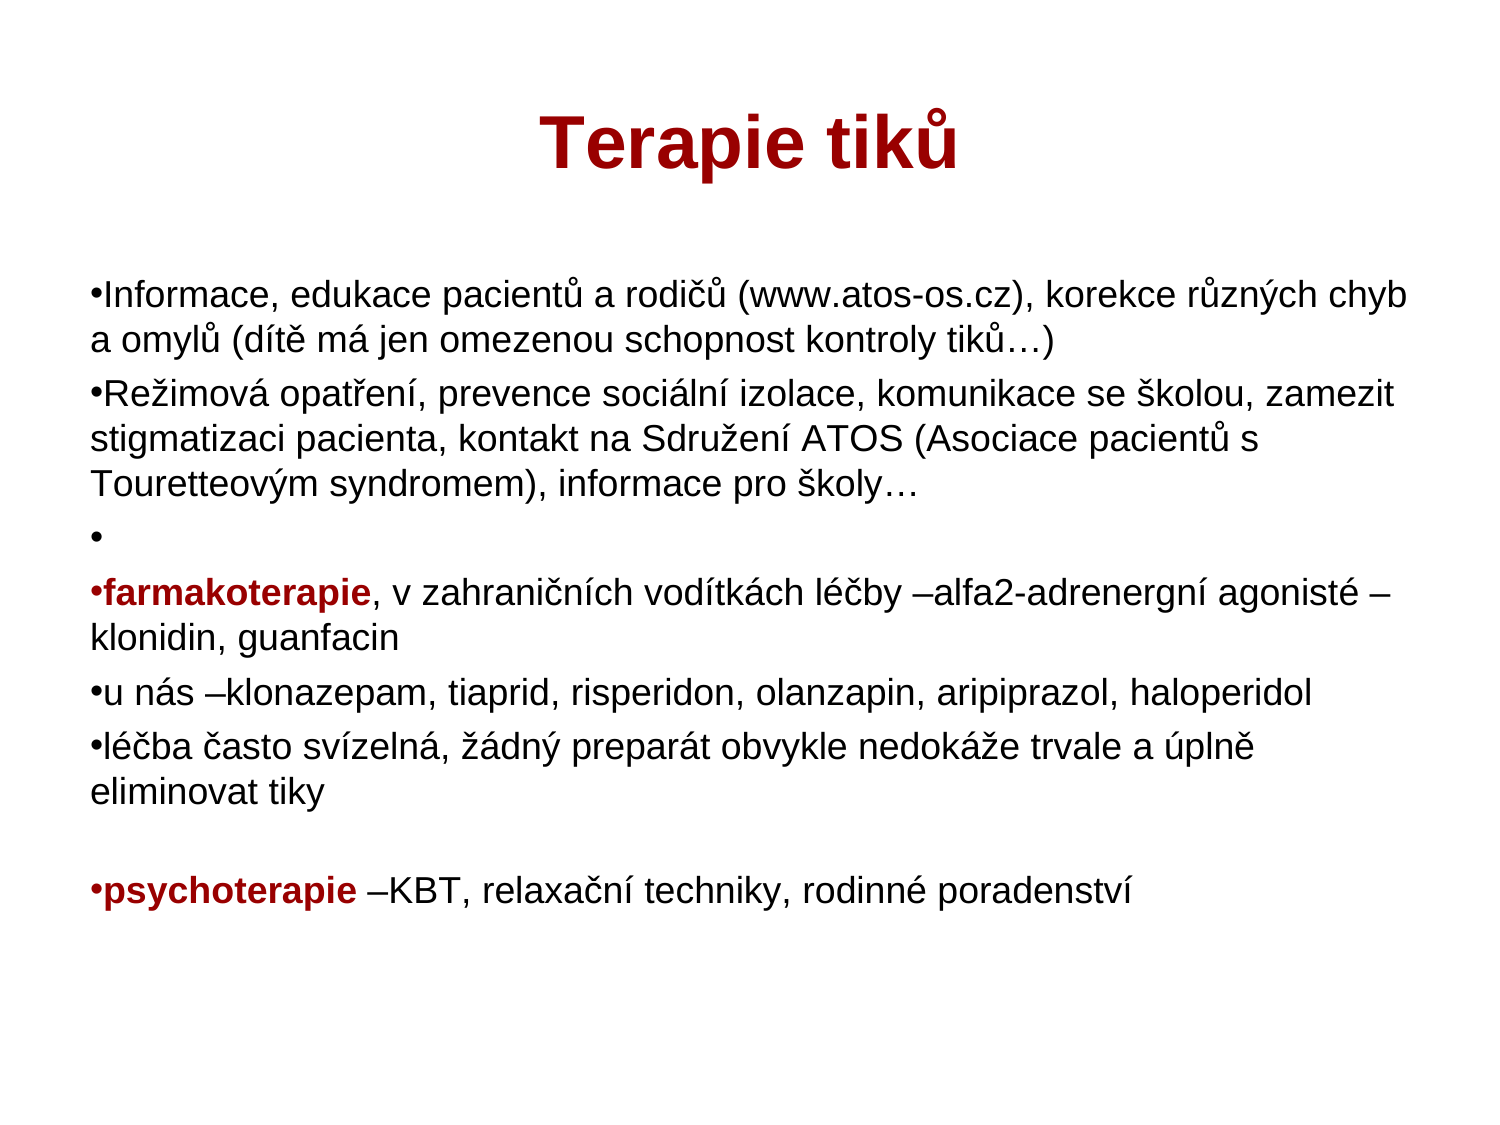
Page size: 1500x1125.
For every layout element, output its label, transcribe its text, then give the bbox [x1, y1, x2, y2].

list Informace, edukace pacientů a rodičů (www.atos-os.cz), korekce různých chyb a omylů (dítě má jen omezenou schopnost kontroly tiků…) Režimová opatření, prevence sociální izolace, komunikace se školou, zamezit stigmatizaci pacienta, kontakt na Sdružení ATOS (Asociace pacientů s Touretteovým syndromem), informace pro školy… farmakoterapie, v zahraničních vodítkách léčby –alfa2-adrenergní agonisté –klonidin, guanfacin u nás –klonazepam, tiaprid, risperidon, olanzapin, aripiprazol, haloperidol léčba často svízelná, žádný preparát obvykle nedokáže trvale a úplně eliminovat tiky psychoterapie –KBT, relaxační techniky, rodinné poradenství [75, 262, 1426, 1005]
title Terapie tiků [75, 45, 1426, 233]
